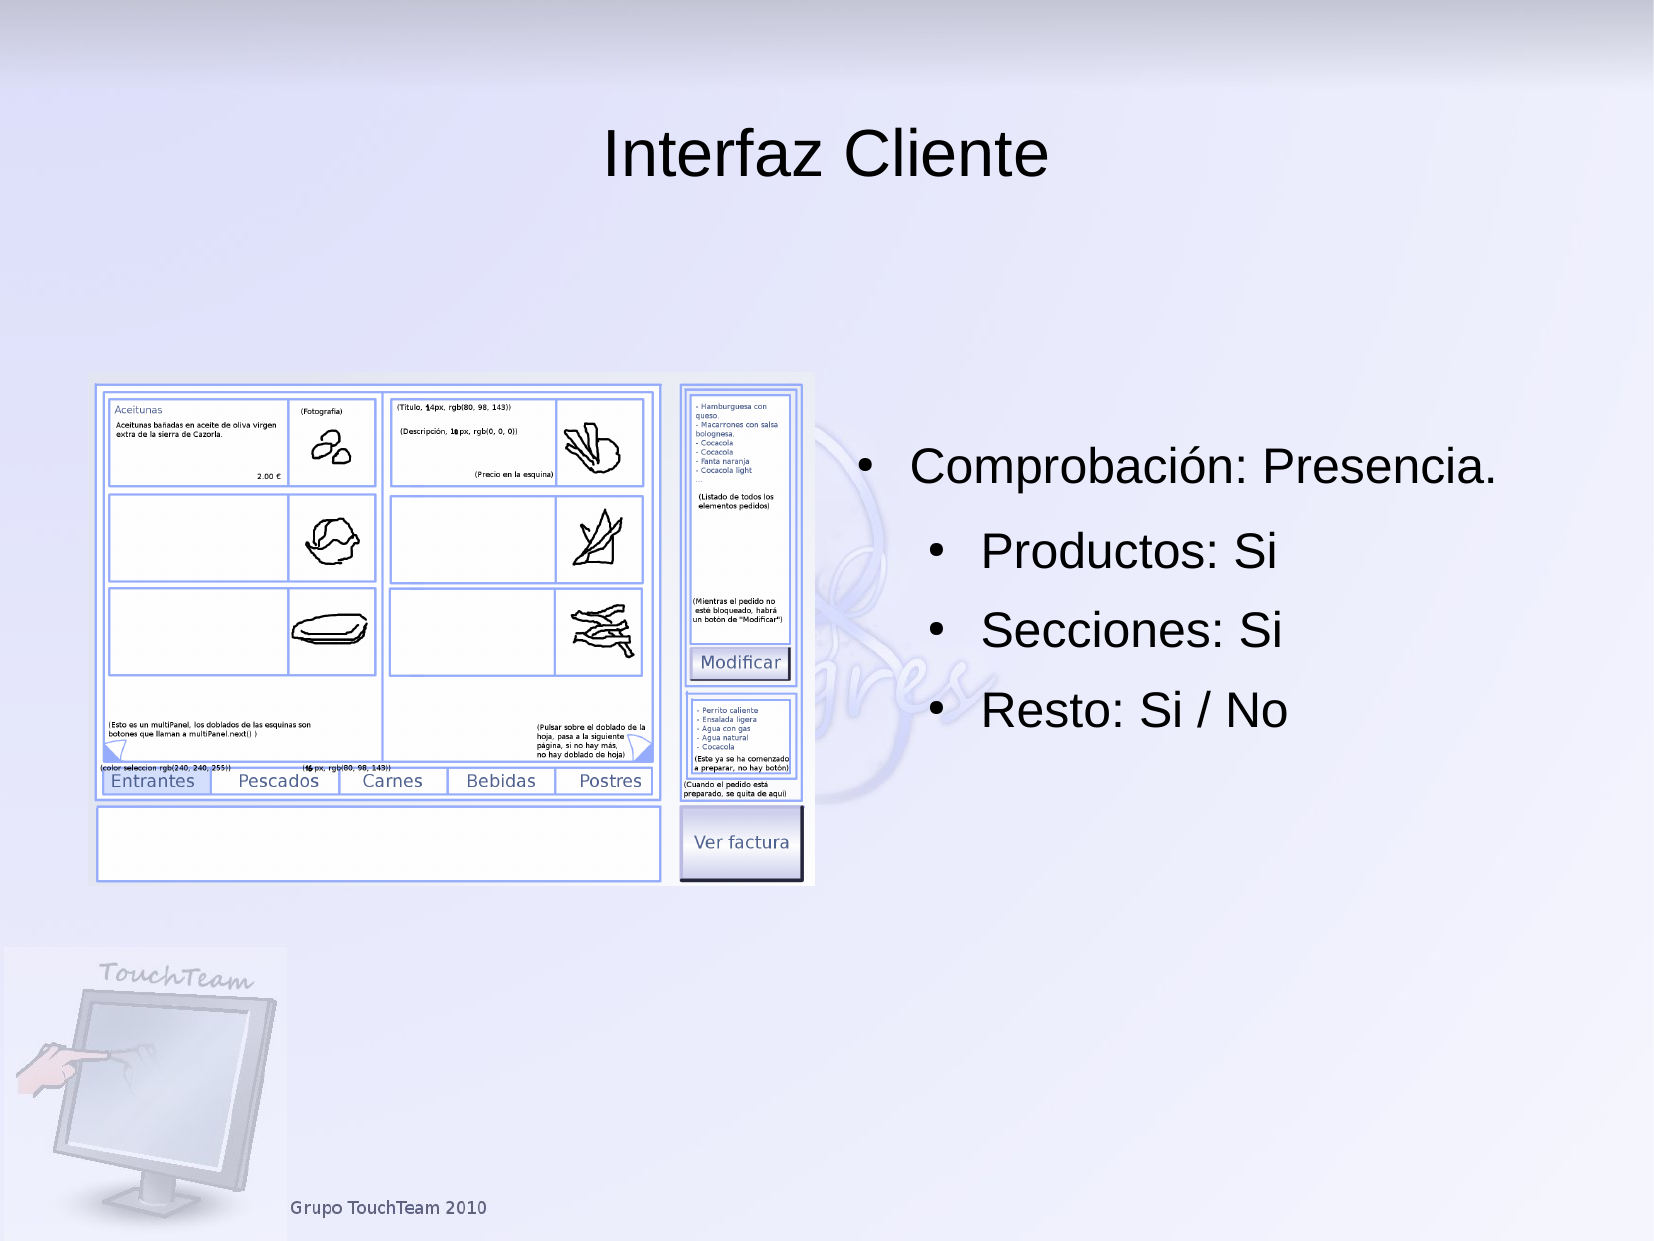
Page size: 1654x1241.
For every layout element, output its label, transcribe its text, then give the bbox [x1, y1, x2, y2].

picture [0, 0, 1654, 1241]
list Comprobación: Presencia. Productos: Si Secciones: Si Resto: Si / No [838, 437, 1565, 798]
title Interfaz Cliente [82, 56, 1571, 250]
